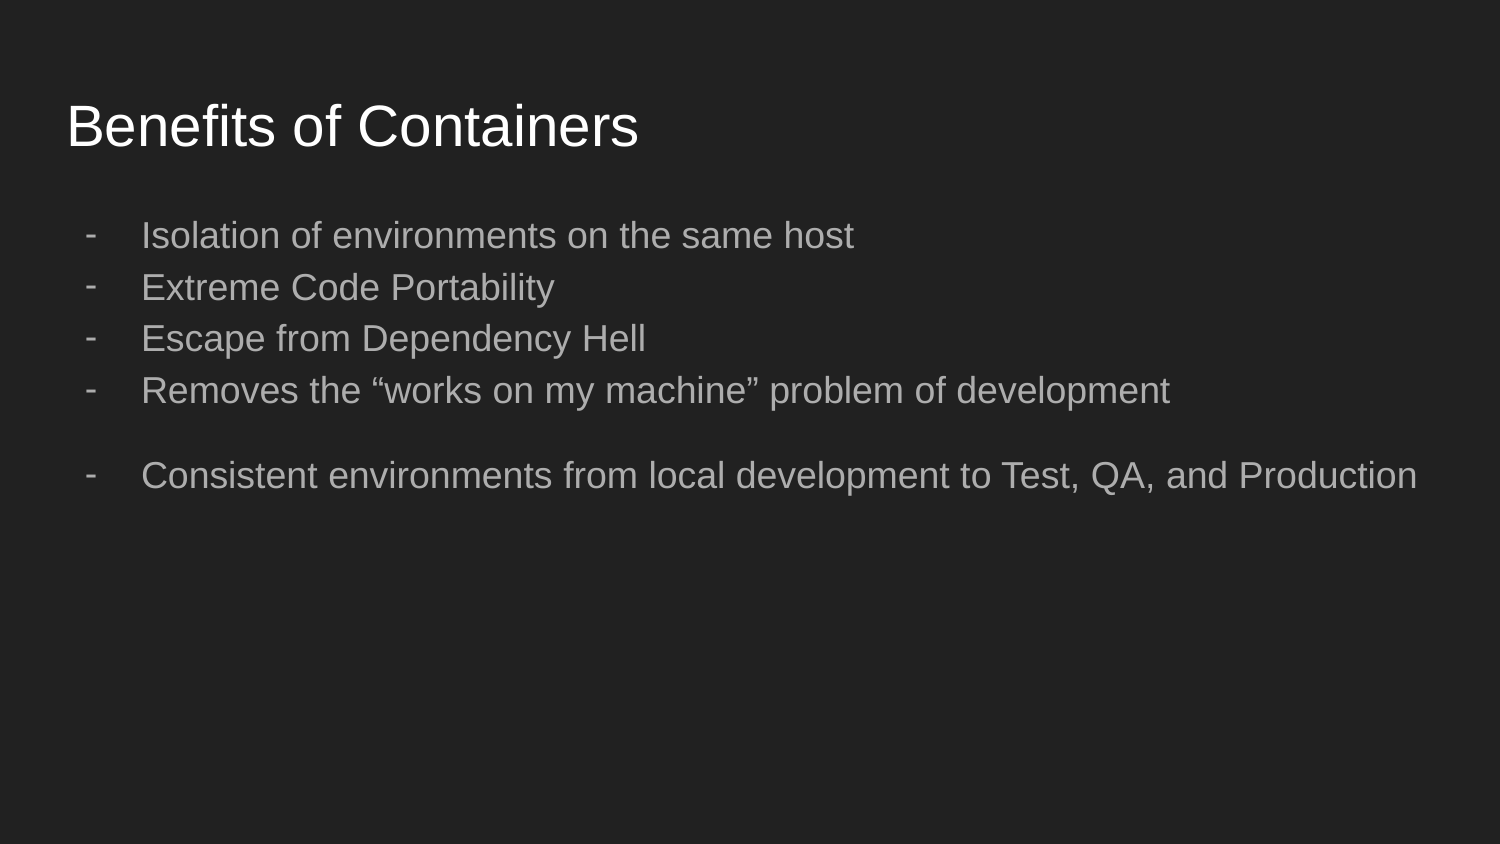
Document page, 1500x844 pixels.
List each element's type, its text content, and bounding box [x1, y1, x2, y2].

list Isolation of environments on the same host Extreme Code Portability Escape from Dependency Hell Removes the “works on my machine” problem of development Consistent environments from local development to Test, QA, and Production [51, 189, 1449, 750]
title Benefits of Containers [51, 72, 1449, 167]
